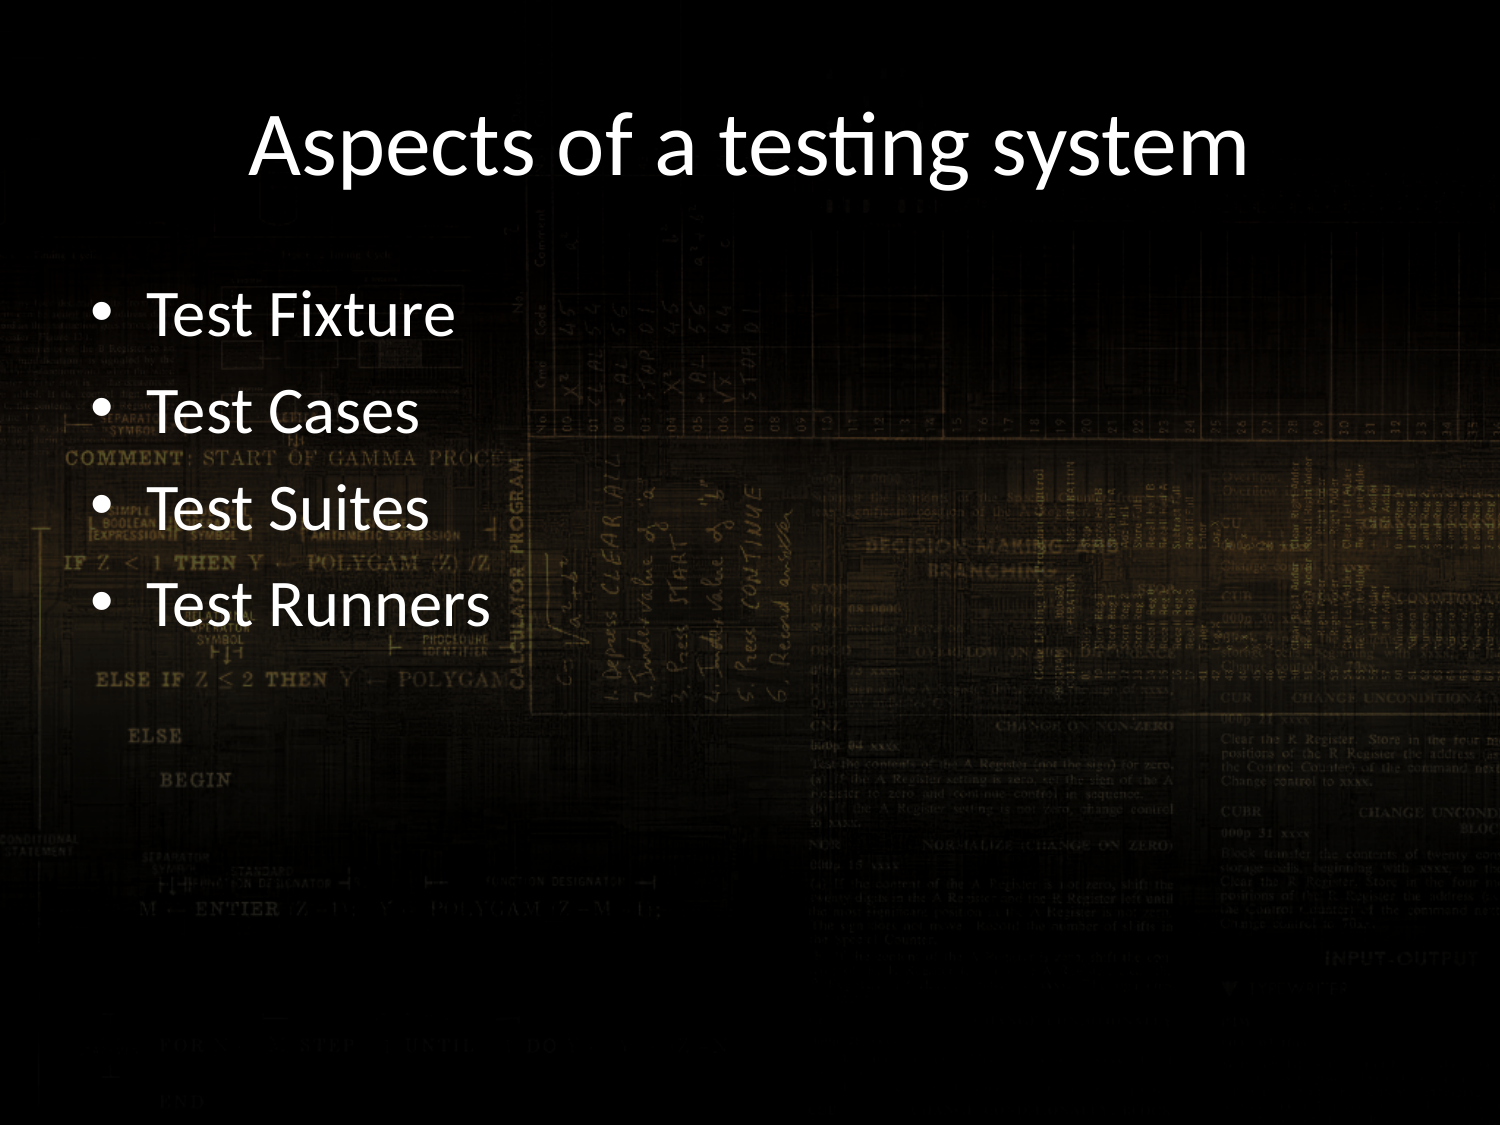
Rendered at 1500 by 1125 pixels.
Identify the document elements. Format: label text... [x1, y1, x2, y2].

list Test Fixture Test Cases Test Suites Test Runners [75, 262, 1426, 1005]
title Aspects of a testing system [75, 45, 1426, 233]
